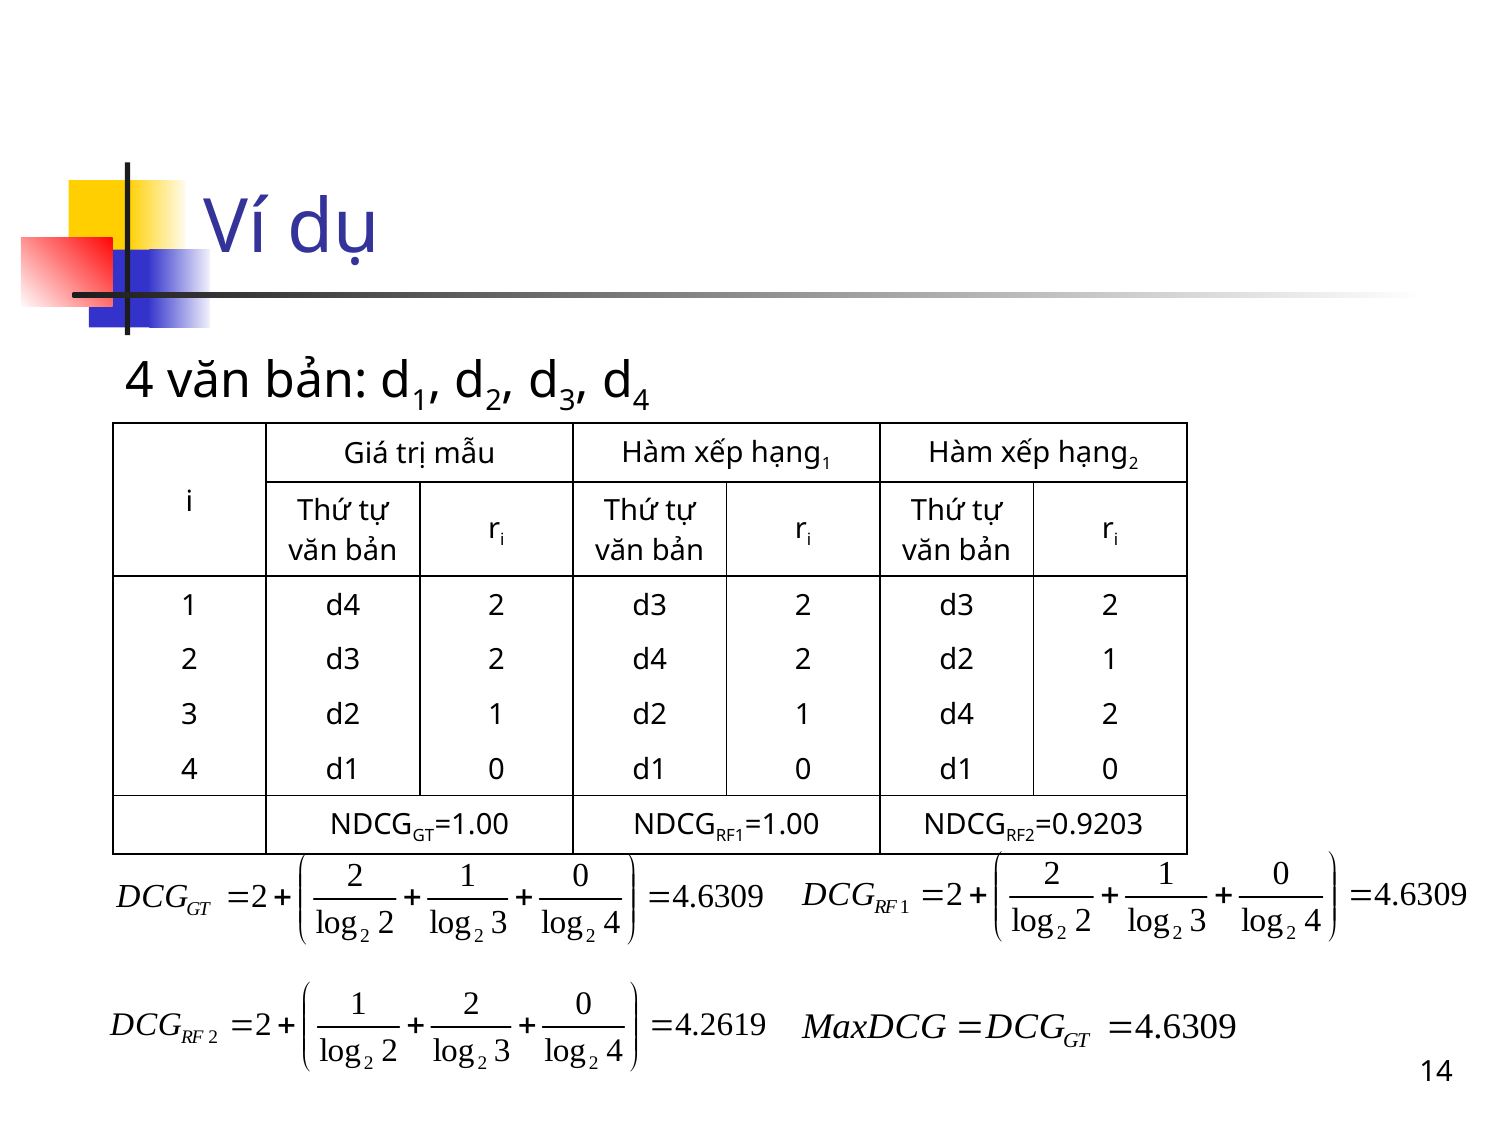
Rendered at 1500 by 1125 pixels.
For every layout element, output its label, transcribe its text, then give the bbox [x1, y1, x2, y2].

chart [797, 1002, 1247, 1059]
table_cell NDCGRF2=0.9203 [881, 796, 1186, 843]
chart [105, 976, 774, 1082]
table_cell d2 [574, 686, 726, 741]
table_cell ri [727, 483, 879, 575]
table_cell d2 [881, 631, 1033, 686]
table_cell d1 [881, 741, 1033, 795]
table_cell NDCGGT=1.00 [267, 796, 572, 845]
table_cell 0 [1034, 741, 1186, 795]
slide_number <number> [1155, 1024, 1468, 1100]
title Ví dụ [188, 35, 1468, 275]
table_cell 4 [114, 741, 265, 795]
table_cell ri [421, 483, 572, 575]
table_cell 2 [727, 577, 879, 631]
table_cell d2 [267, 686, 419, 741]
text_box 4 văn bản: d1, d2, d3, d4 [110, 340, 665, 424]
table_cell Thứ tự văn bản [881, 483, 1033, 575]
chart [771, 846, 775, 953]
table_header Hàm xếp hạng1 [574, 424, 879, 481]
table_cell 0 [421, 741, 572, 795]
table_cell 1 [727, 686, 879, 741]
table_cell ri [1034, 483, 1186, 575]
table_cell 0 [727, 741, 879, 795]
table_cell d1 [574, 741, 726, 795]
table_cell 2 [727, 631, 879, 686]
table_cell 2 [1034, 686, 1186, 741]
table_cell Thứ tự văn bản [574, 483, 726, 575]
table_cell 2 [421, 631, 572, 686]
table_cell d1 [267, 741, 419, 795]
table_cell 1 [421, 686, 572, 741]
table_cell NDCGRF1=1.00 [574, 796, 879, 853]
chart [797, 844, 1476, 953]
picture [795, 1002, 1244, 1057]
picture [110, 845, 771, 953]
table_cell 1 [1034, 631, 1186, 686]
table_cell Thứ tự văn bản [267, 483, 419, 575]
table_cell 1 [114, 577, 265, 631]
table_cell 2 [114, 631, 265, 686]
table_cell [114, 796, 265, 845]
table_cell d3 [574, 577, 726, 631]
table_cell 2 [421, 577, 572, 631]
table_header i [114, 424, 265, 575]
table_cell 3 [114, 686, 265, 741]
table_cell d4 [881, 686, 1033, 741]
table_cell d4 [267, 577, 419, 631]
table_cell d3 [267, 631, 419, 686]
table_cell 2 [1034, 577, 1186, 631]
picture [795, 843, 1473, 951]
table_header Hàm xếp hạng2 [881, 424, 1186, 481]
table_cell d4 [574, 631, 726, 686]
table_header Giá trị mẫu [267, 424, 572, 481]
picture [104, 975, 771, 1080]
table_cell d3 [881, 577, 1033, 631]
